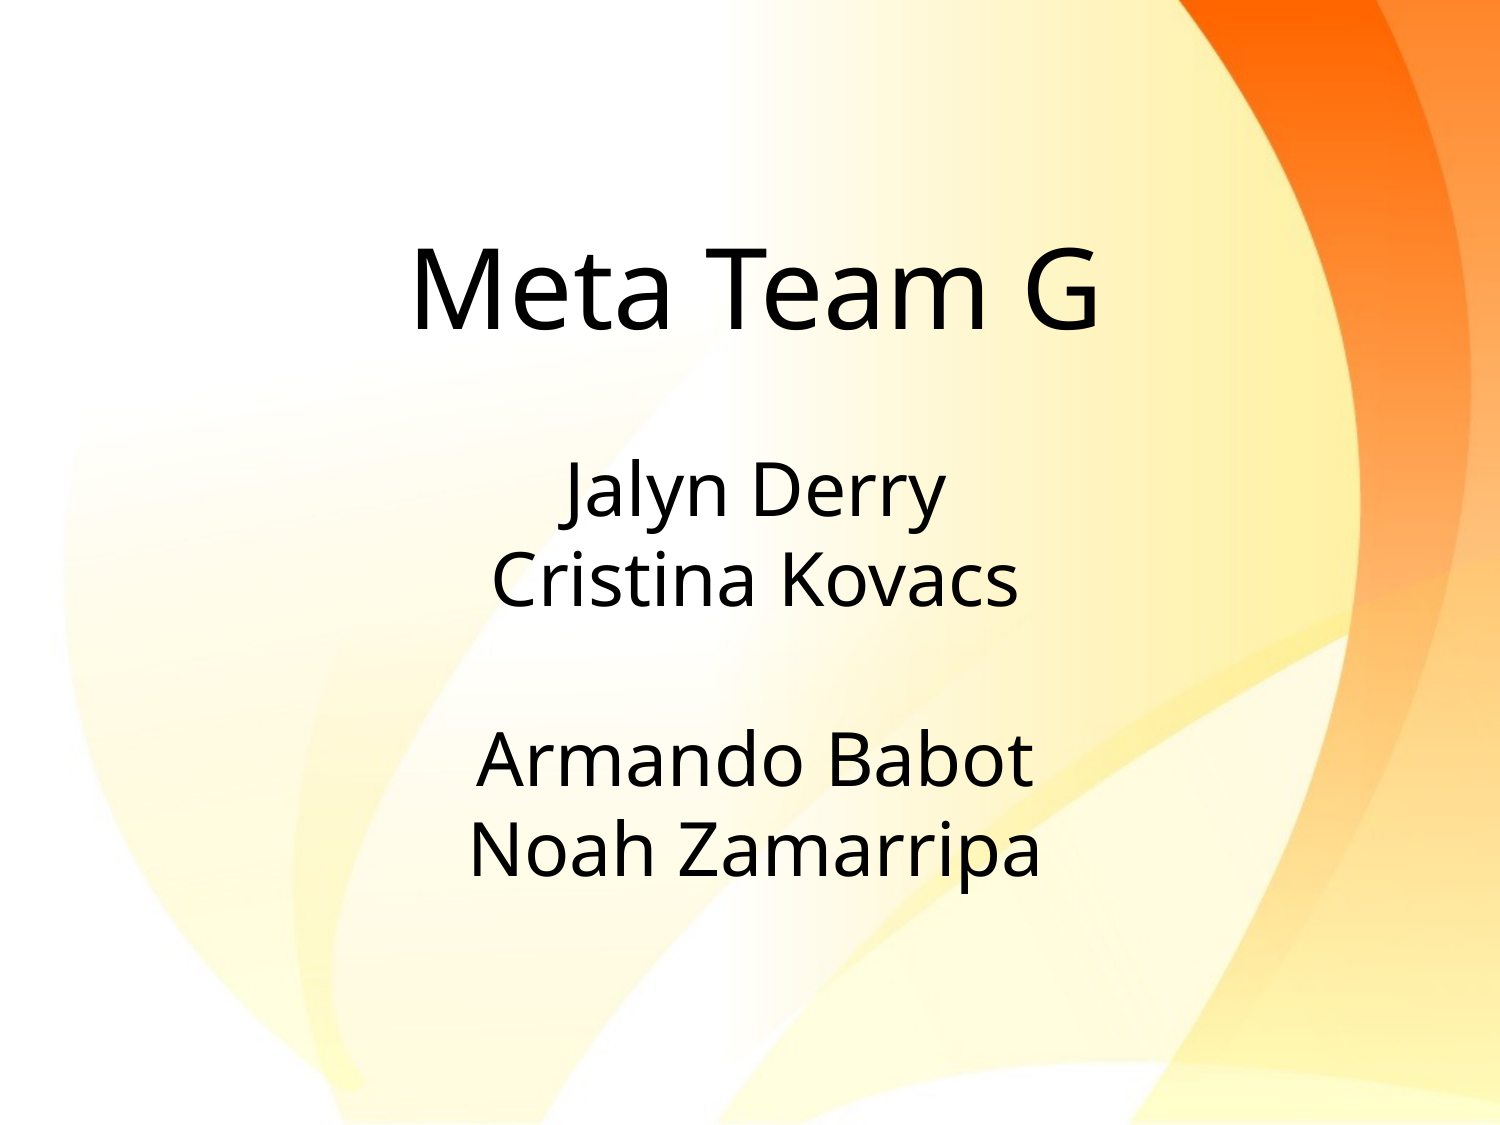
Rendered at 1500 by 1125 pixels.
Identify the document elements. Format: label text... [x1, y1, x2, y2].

text_box Meta Team G Jalyn Derry Cristina Kovacs Armando Babot Noah Zamarripa [108, 187, 1403, 351]
picture [0, 0, 1500, 1125]
